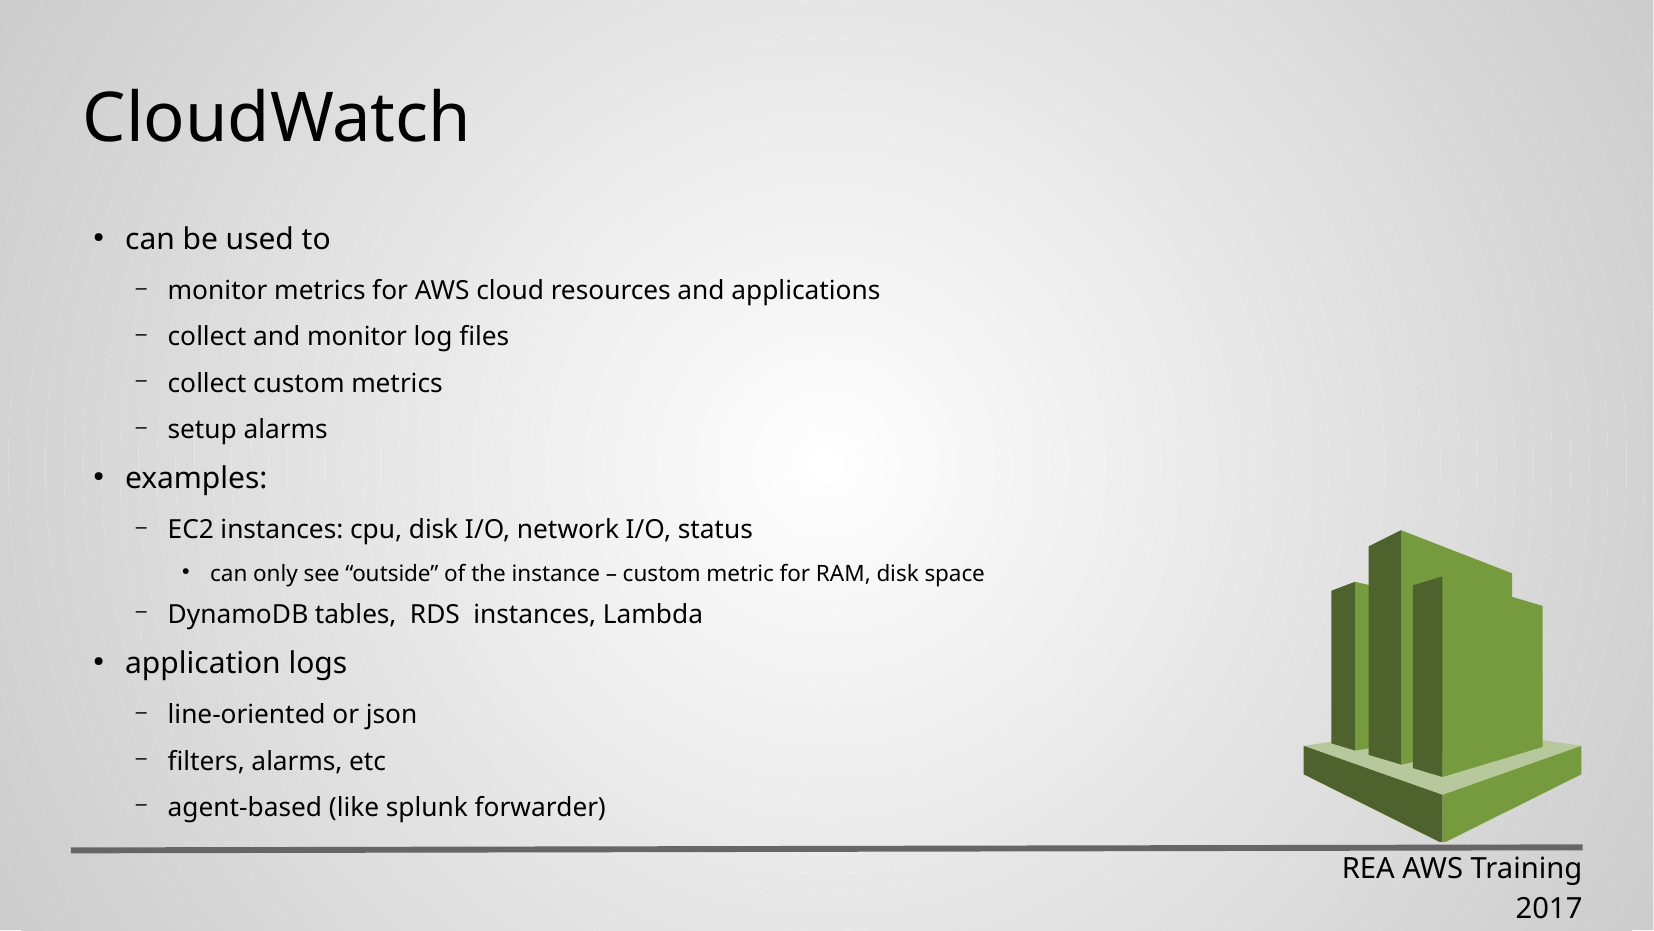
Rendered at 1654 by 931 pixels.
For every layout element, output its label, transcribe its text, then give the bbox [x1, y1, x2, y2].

list can be used to monitor metrics for AWS cloud resources and applications collect and monitor log files collect custom metrics setup alarms examples: EC2 instances: cpu, disk I/O, network I/O, status can only see “outside” of the instance – custom metric for RAM, disk space DynamoDB tables, RDS instances, Lambda application logs line-oriented or json filters, alarms, etc agent-based (like splunk forwarder) [82, 217, 1571, 827]
title CloudWatch [82, 37, 1571, 193]
picture [1299, 524, 1583, 842]
